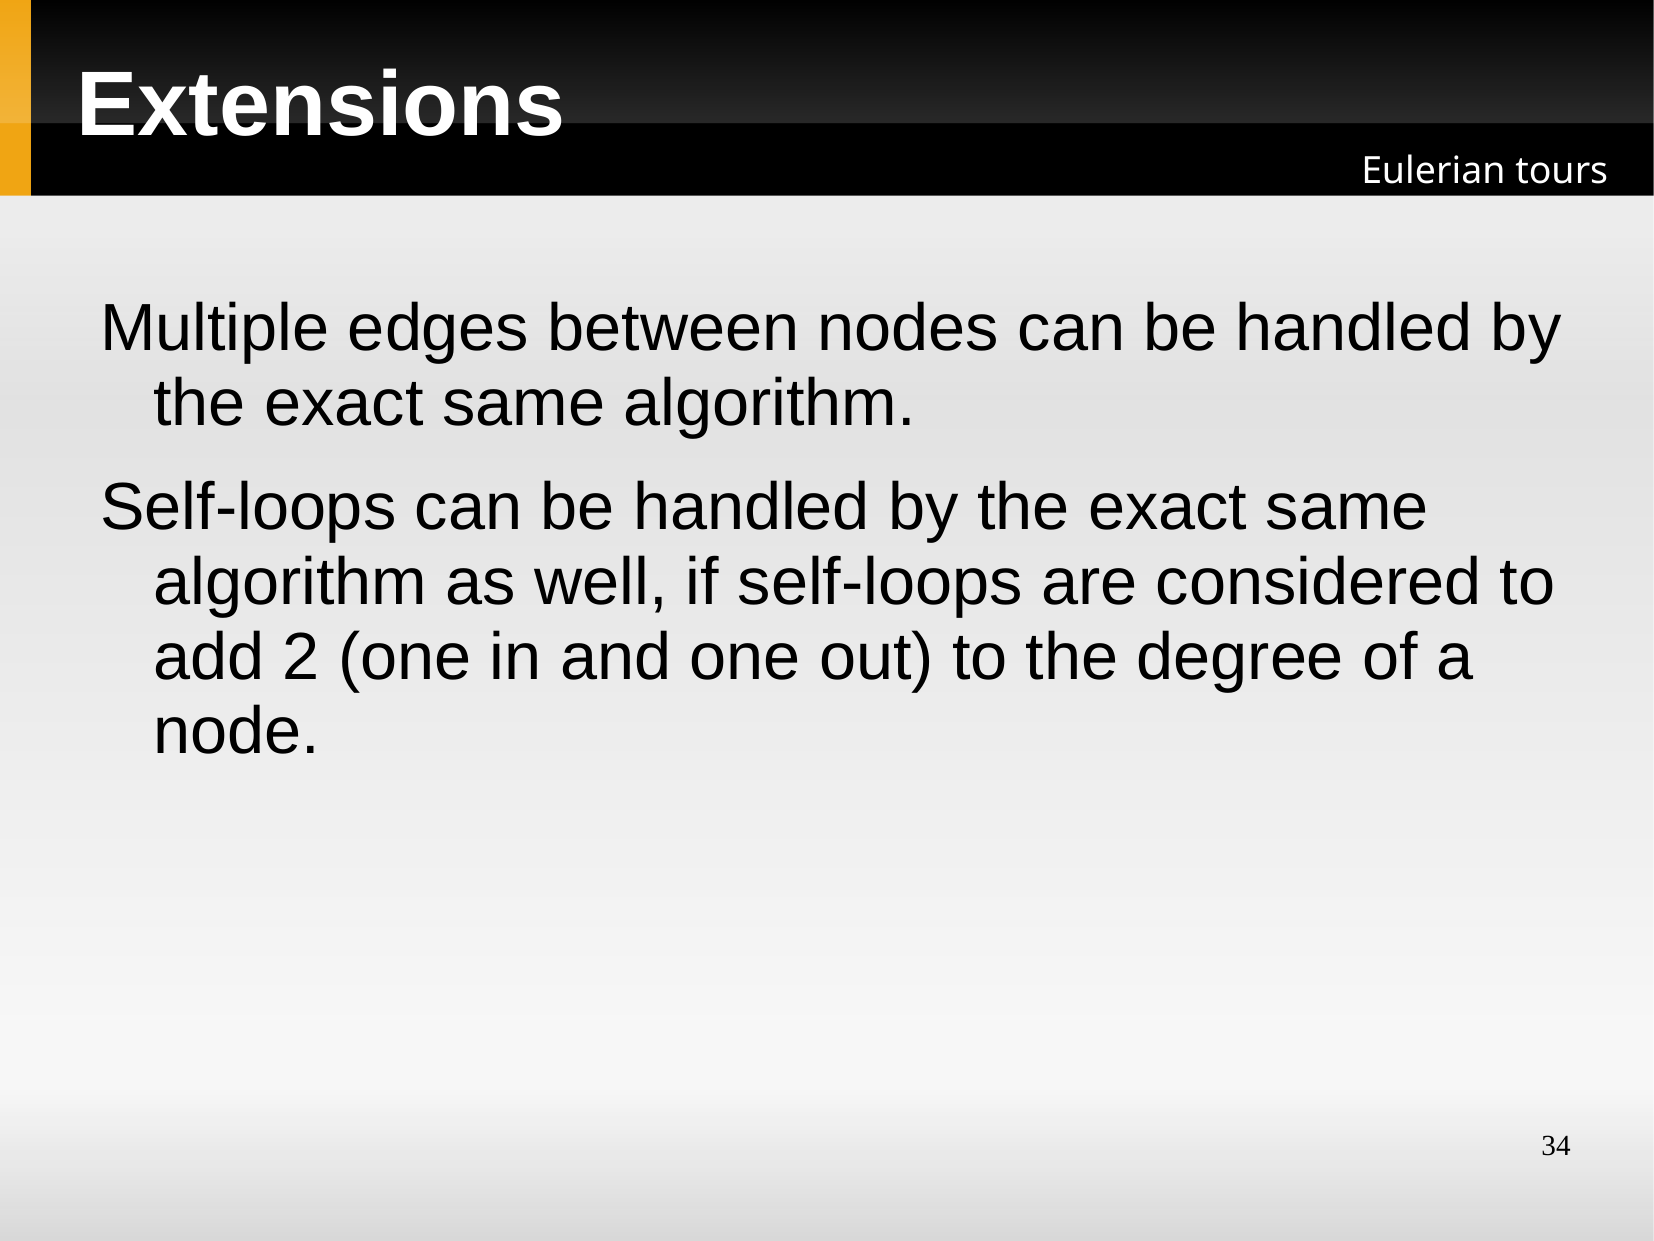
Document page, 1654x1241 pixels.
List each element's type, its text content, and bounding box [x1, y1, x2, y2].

picture [0, 0, 1654, 1241]
title Extensions [76, 7, 1565, 200]
list Multiple edges between nodes can be handled by the exact same algorithm. Self-loops can be handled by the exact same algorithm as well, if self-loops are considered to add 2 (one in and one out) to the degree of a node. [82, 290, 1571, 1094]
